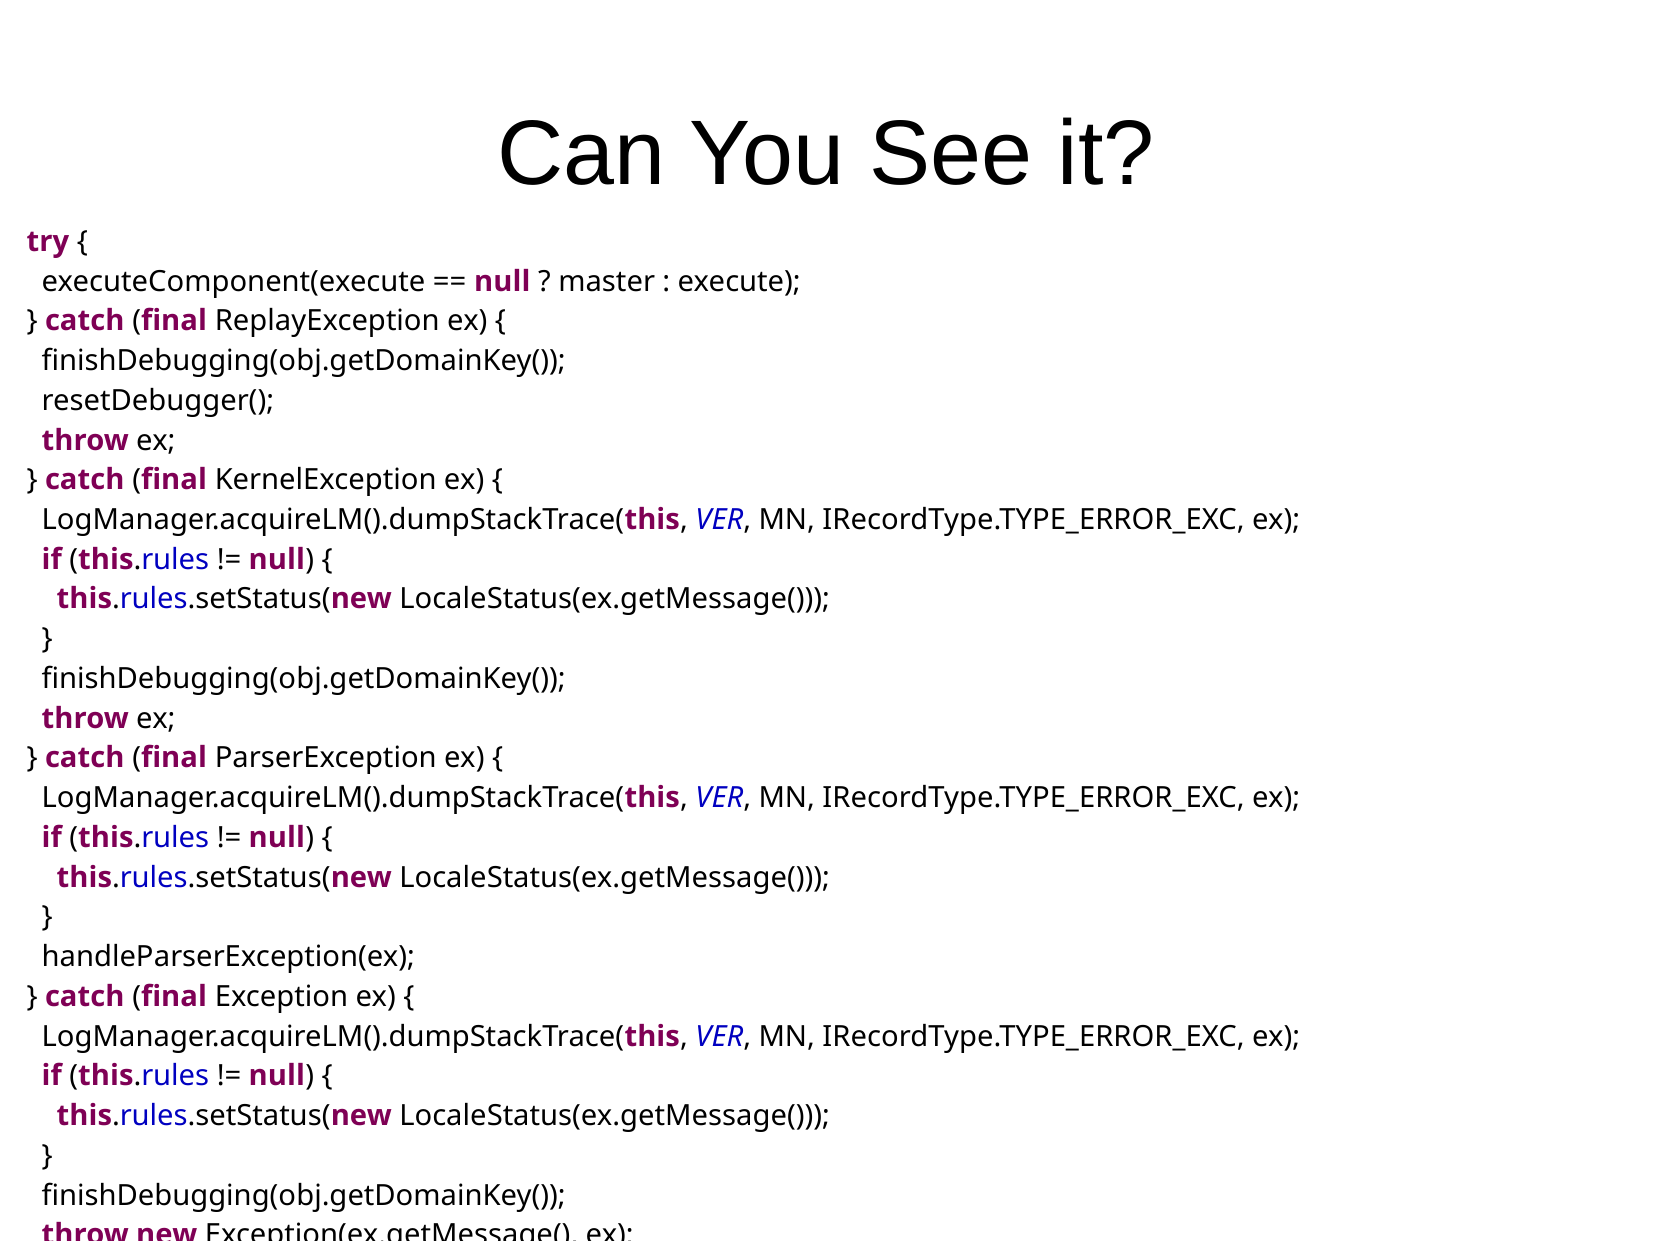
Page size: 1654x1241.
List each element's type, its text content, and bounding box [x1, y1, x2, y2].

text_box try { executeComponent(execute == null ? master : execute); } catch (final ReplayException ex) { finishDebugging(obj.getDomainKey()); resetDebugger(); throw ex; } catch (final KernelException ex) { LogManager.acquireLM().dumpStackTrace(this, VER, MN, IRecordType.TYPE_ERROR_EXC, ex); if (this.rules != null) { this.rules.setStatus(new LocaleStatus(ex.getMessage())); } finishDebugging(obj.getDomainKey()); throw ex; } catch (final ParserException ex) { LogManager.acquireLM().dumpStackTrace(this, VER, MN, IRecordType.TYPE_ERROR_EXC, ex); if (this.rules != null) { this.rules.setStatus(new LocaleStatus(ex.getMessage())); } handleParserException(ex); } catch (final Exception ex) { LogManager.acquireLM().dumpStackTrace(this, VER, MN, IRecordType.TYPE_ERROR_EXC, ex); if (this.rules != null) { this.rules.setStatus(new LocaleStatus(ex.getMessage())); } finishDebugging(obj.getDomainKey()); throw new Exception(ex.getMessage(), ex); } [11, 212, 1654, 1220]
title Can You See it? [82, 49, 1571, 212]
